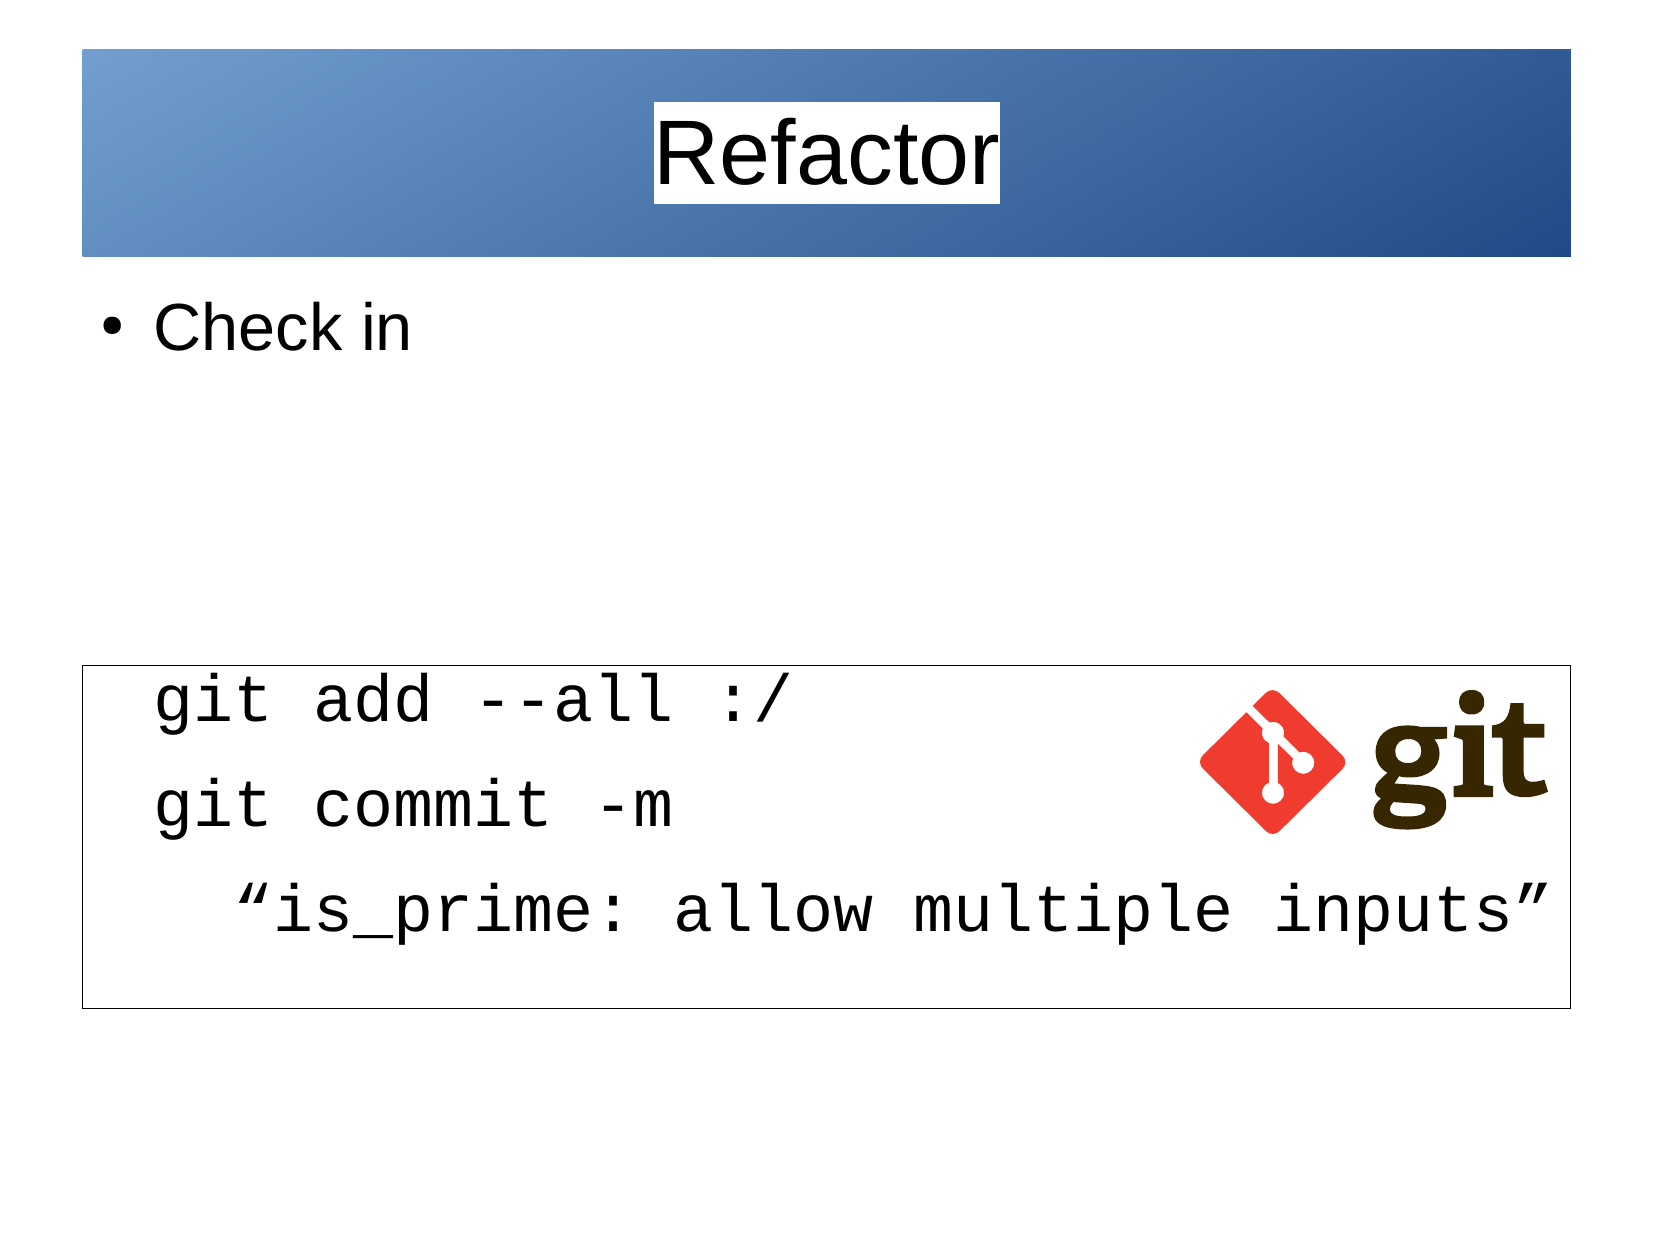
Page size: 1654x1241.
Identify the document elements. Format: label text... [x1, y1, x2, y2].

title Refactor [82, 49, 1571, 257]
picture [1200, 690, 1549, 834]
list git add --all :/ git commit -m “is_prime: allow multiple inputs” [82, 665, 1571, 1009]
list Check in [82, 290, 1571, 634]
